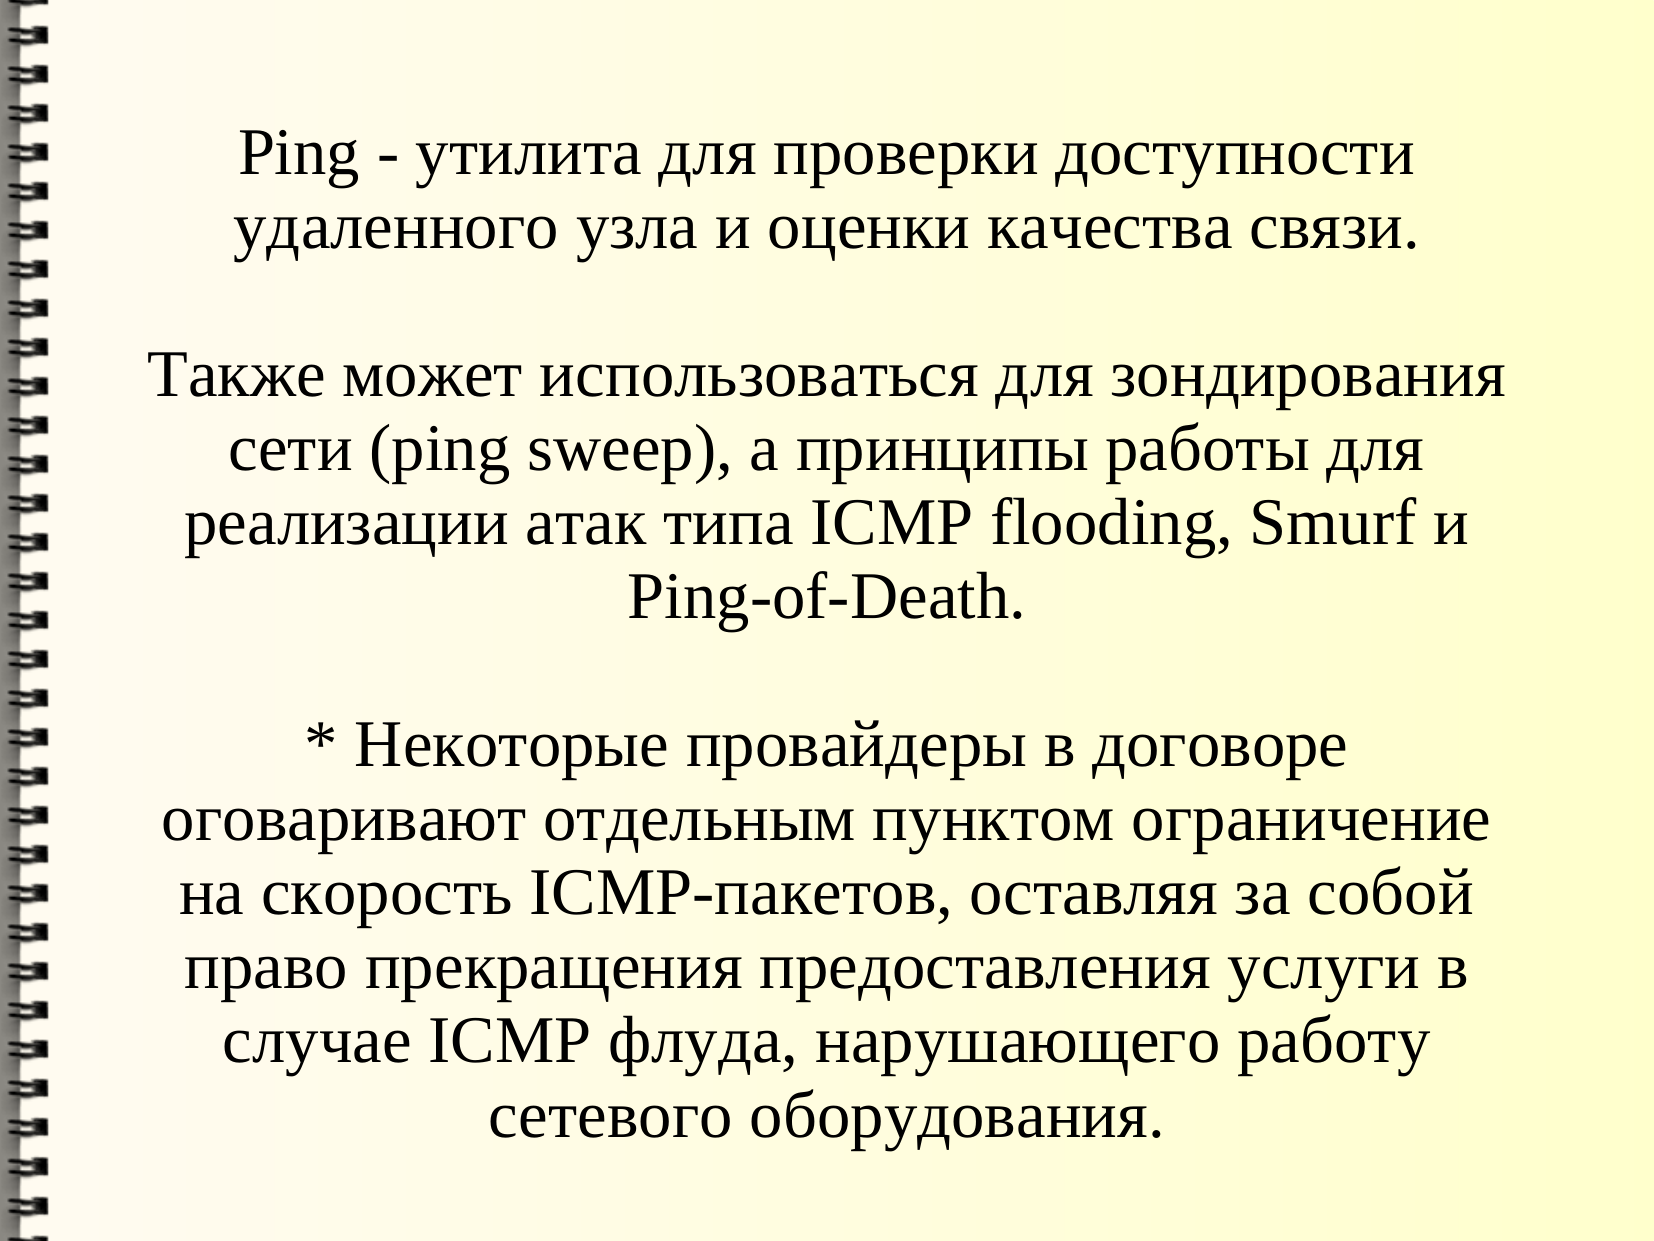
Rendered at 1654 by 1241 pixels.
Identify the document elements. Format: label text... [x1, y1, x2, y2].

subtitle Ping - утилита для проверки доступности удаленного узла и оценки качества связи. Также может использоваться для зондирования сети (ping sweep), а принципы работы для реализации атак типа ICMP flooding, Smurf и Ping-of-Death. * Некоторые провайдеры в договоре оговаривают отдельным пунктом ограничение на скорость ICMP-пакетов, оставляя за собой право прекращения предоставления услуги в случае ICMP флуда, нарушающего работу сетевого оборудования. [121, 102, 1534, 1164]
picture [0, 0, 1654, 1241]
